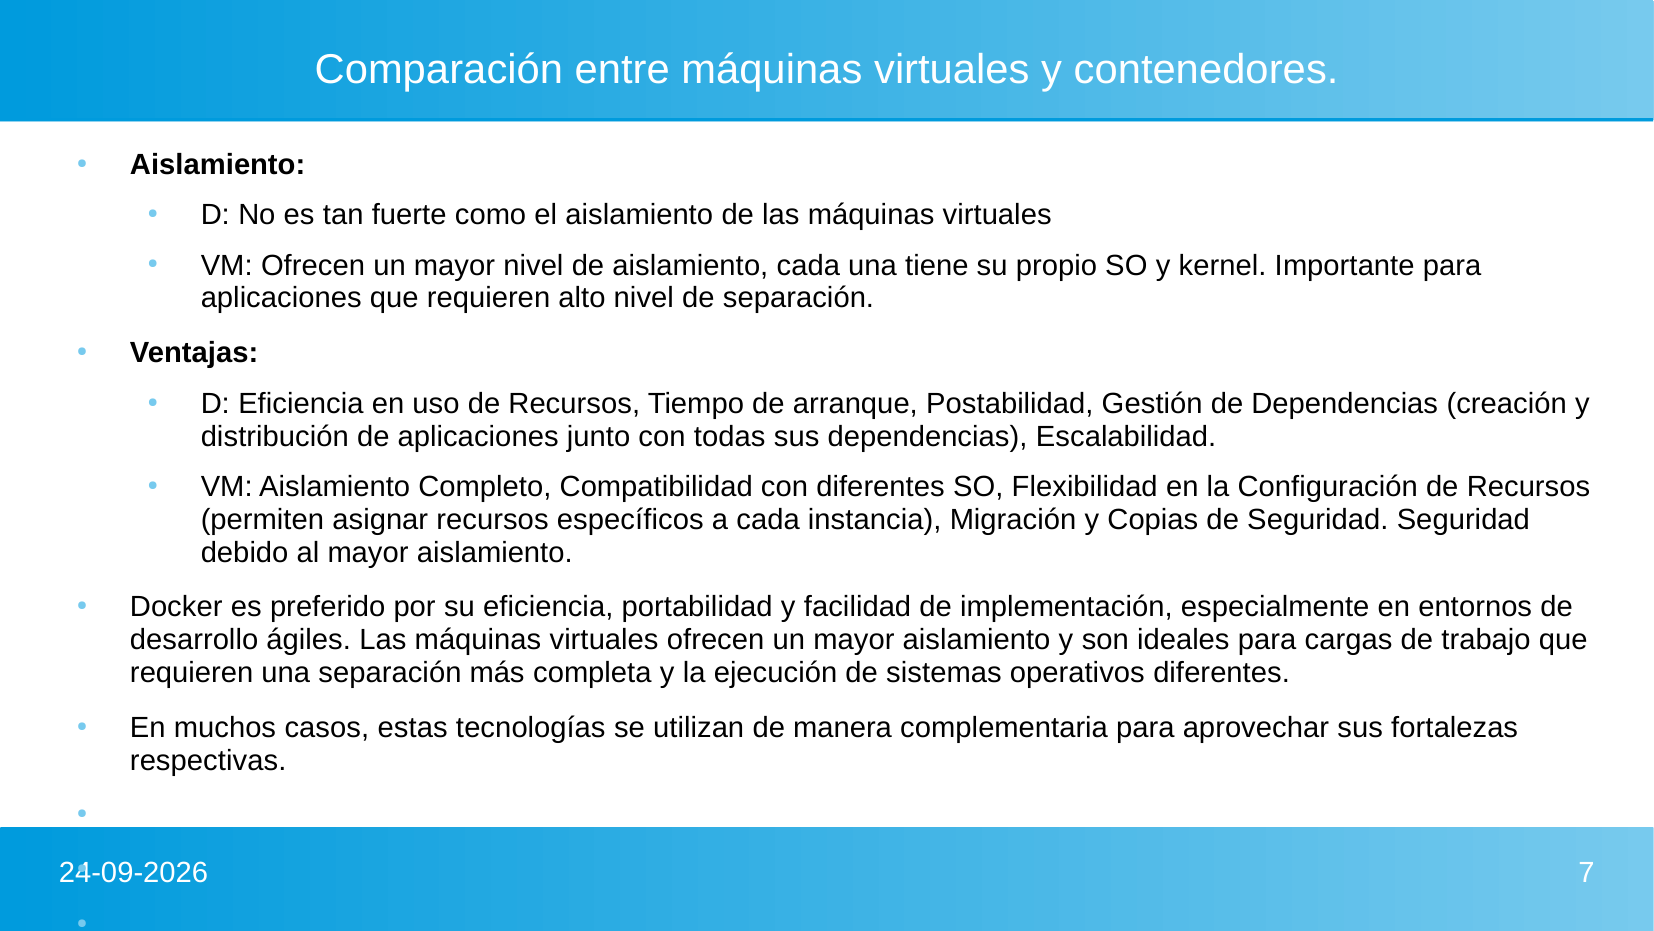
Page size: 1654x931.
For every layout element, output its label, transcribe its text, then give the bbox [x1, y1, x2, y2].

list Aislamiento: D: No es tan fuerte como el aislamiento de las máquinas virtuales VM: Ofrecen un mayor nivel de aislamiento, cada una tiene su propio SO y kernel. Importante para aplicaciones que requieren alto nivel de separación. Ventajas: D: Eficiencia en uso de Recursos, Tiempo de arranque, Postabilidad, Gestión de Dependencias (creación y distribución de aplicaciones junto con todas sus dependencias), Escalabilidad. VM: Aislamiento Completo, Compatibilidad con diferentes SO, Flexibilidad en la Configuración de Recursos (permiten asignar recursos específicos a cada instancia), Migración y Copias de Seguridad. Seguridad debido al mayor aislamiento. Docker es preferido por su eficiencia, portabilidad y facilidad de implementación, especialmente en entornos de desarrollo ágiles. Las máquinas virtuales ofrecen un mayor aislamiento y son ideales para cargas de trabajo que requieren una separación más completa y la ejecución de sistemas operativos diferentes. En muchos casos, estas tecnologías se utilizan de manera complementaria para aprovechar sus fortalezas respectivas. [59, 147, 1595, 798]
title Comparación entre máquinas virtuales y contenedores. [59, 29, 1595, 108]
